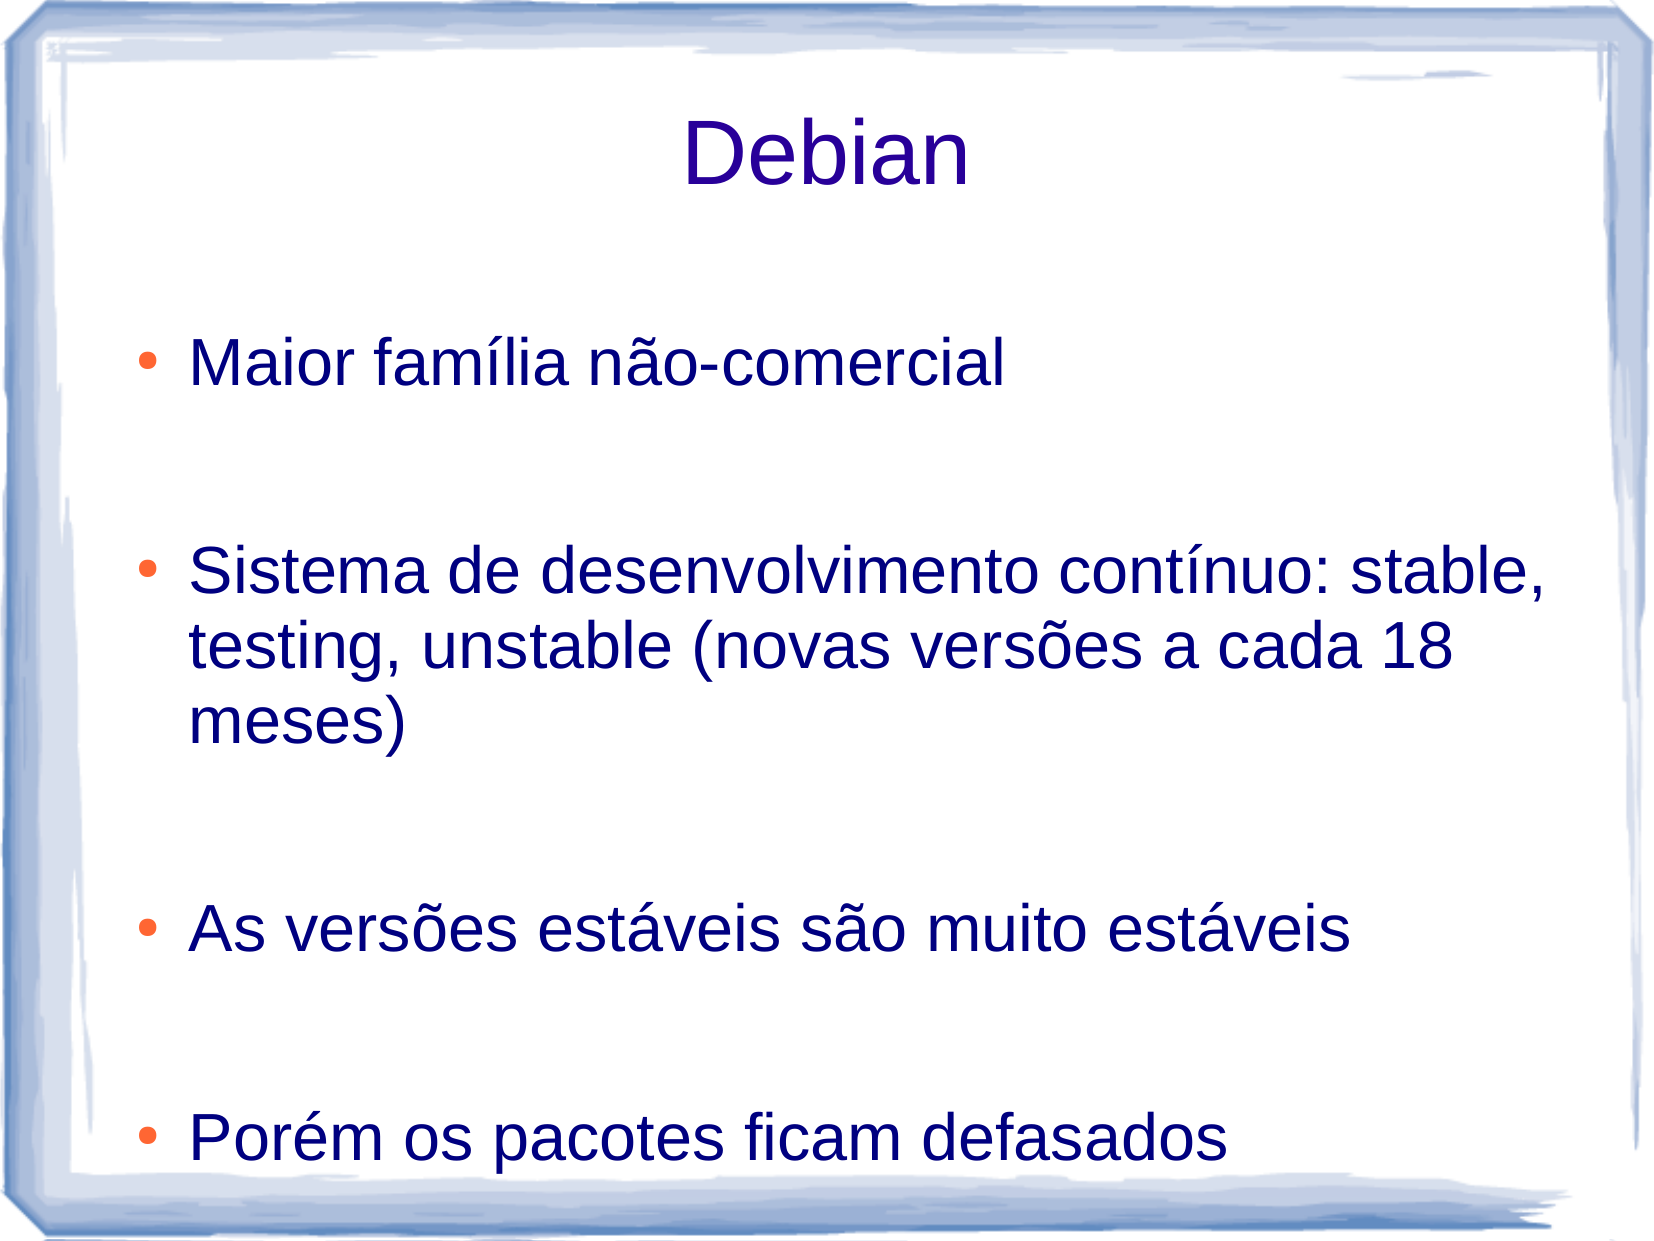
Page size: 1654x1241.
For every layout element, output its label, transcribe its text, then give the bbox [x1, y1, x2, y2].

list Maior família não-comercial Sistema de desenvolvimento contínuo: stable, testing, unstable (novas versões a cada 18 meses) As versões estáveis são muito estáveis Porém os pacotes ficam defasados [118, 324, 1571, 1175]
picture [0, 0, 1654, 1241]
title Debian [82, 49, 1571, 257]
